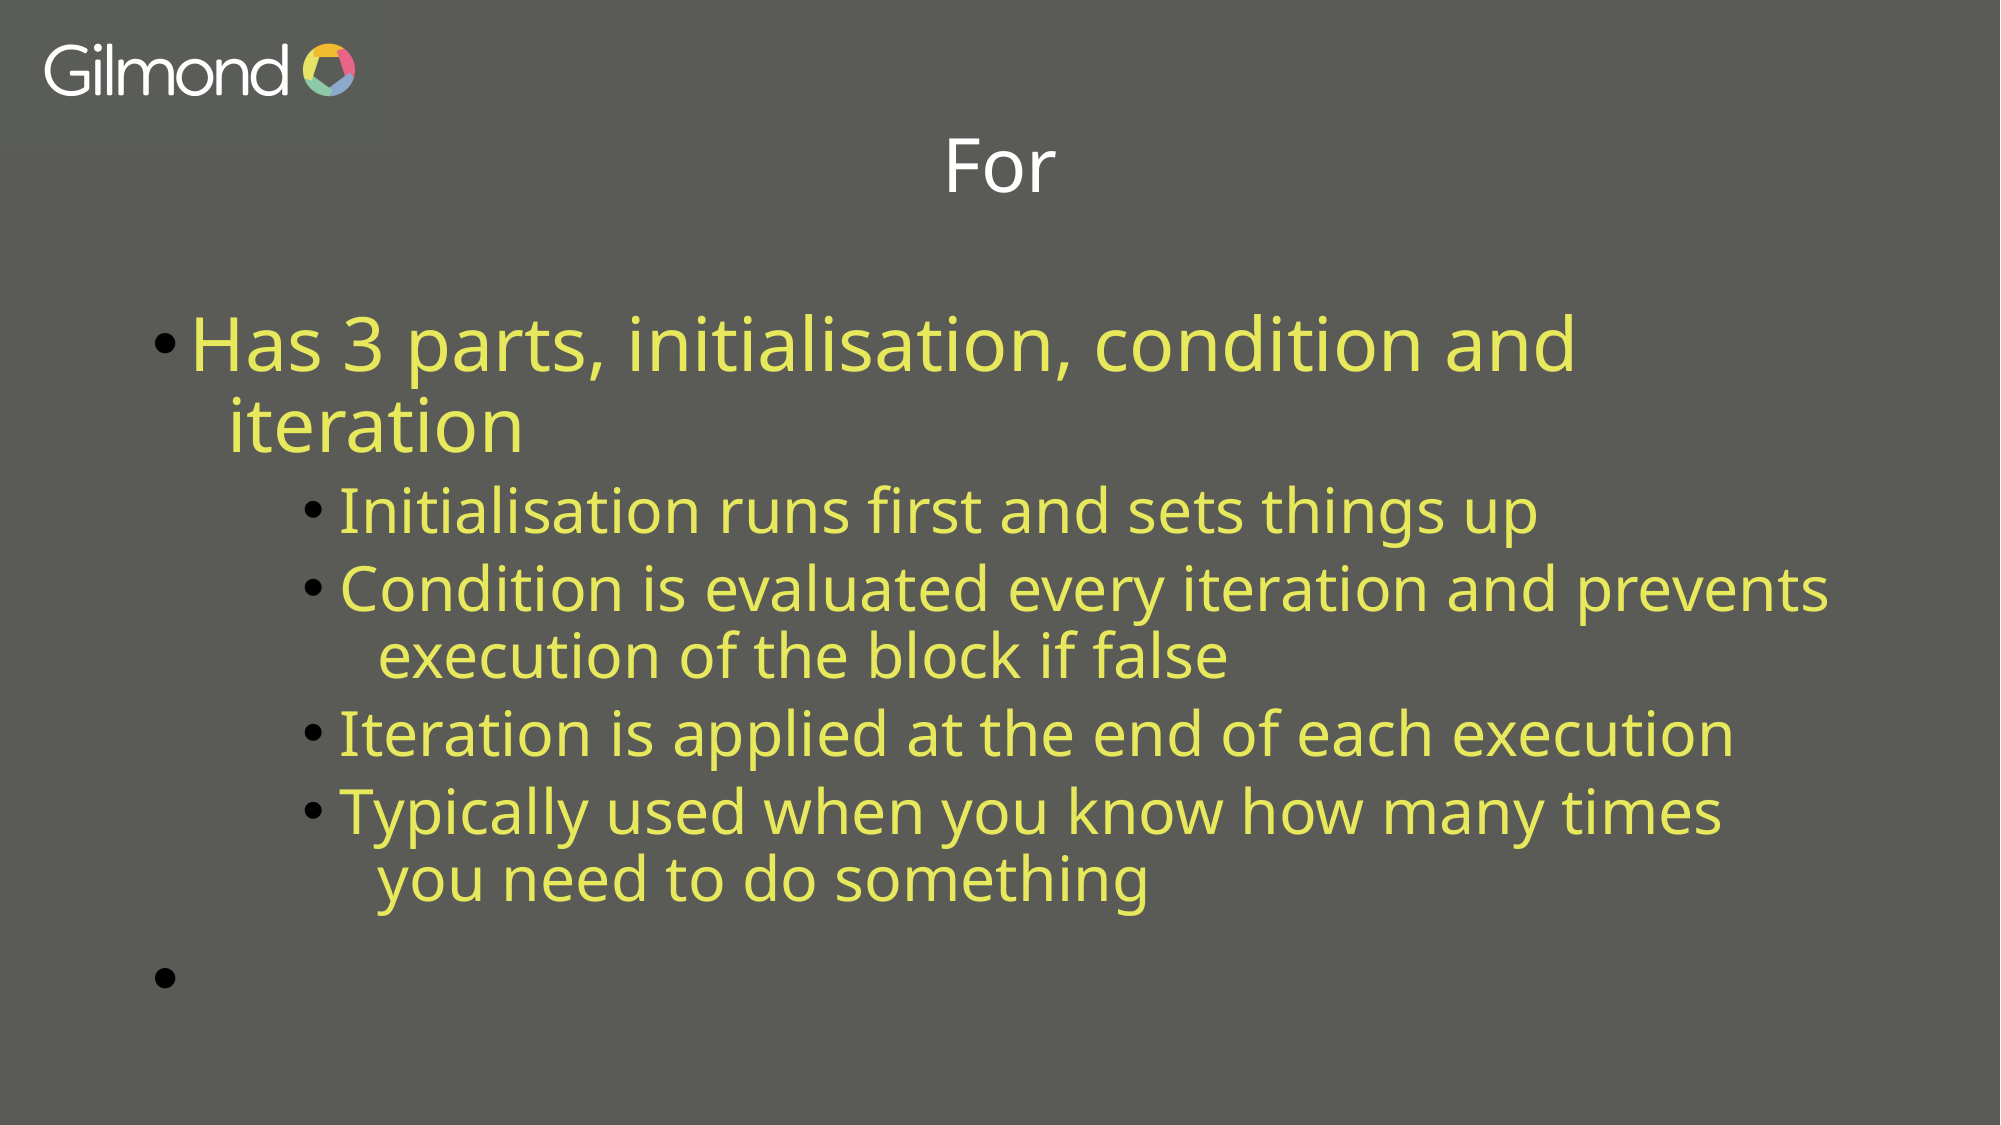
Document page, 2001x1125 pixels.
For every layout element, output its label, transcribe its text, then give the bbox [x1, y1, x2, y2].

title For [137, 59, 1863, 278]
list Has 3 parts, initialisation, condition and iteration Initialisation runs first and sets things up Condition is evaluated every iteration and prevents execution of the block if false Iteration is applied at the end of each execution Typically used when you know how many times you need to do something [137, 299, 1863, 1014]
picture [0, 0, 399, 149]
